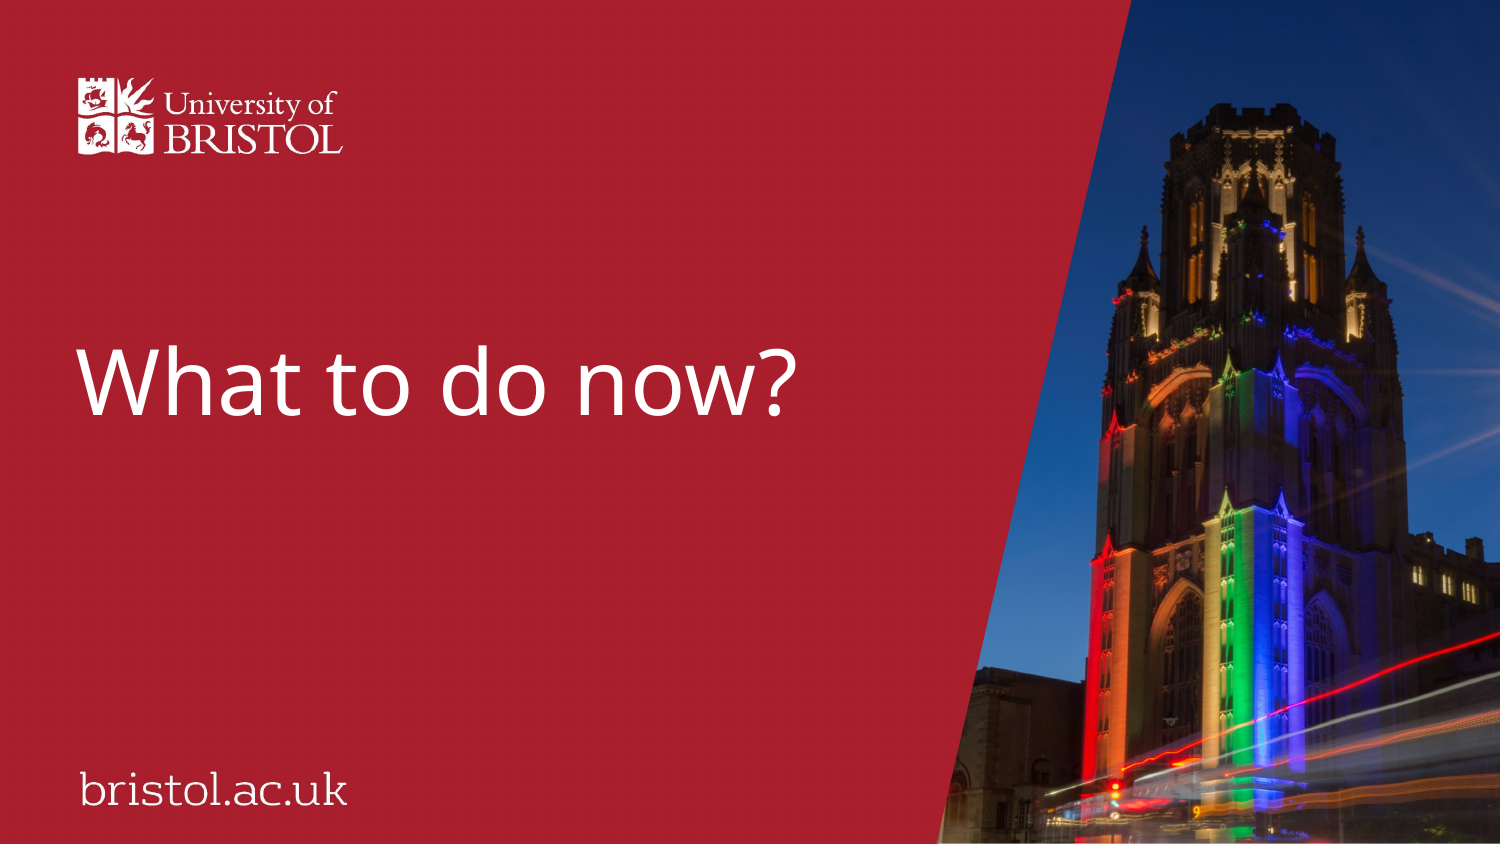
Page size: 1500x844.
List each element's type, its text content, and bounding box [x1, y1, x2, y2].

title What to do now? [60, 262, 924, 443]
